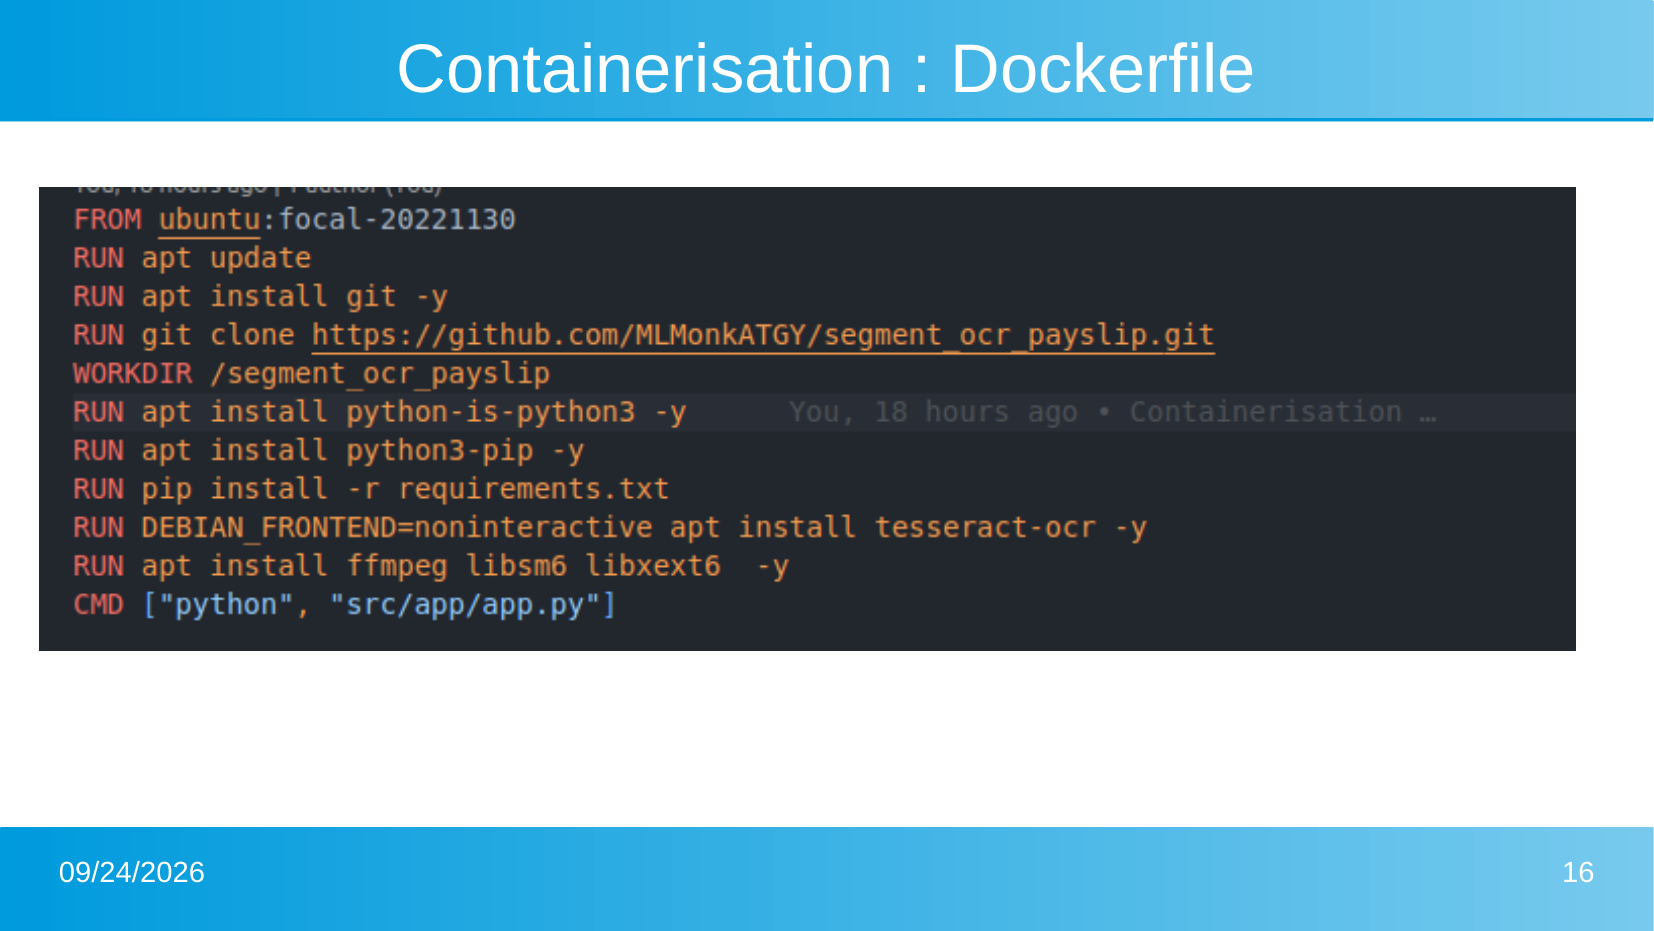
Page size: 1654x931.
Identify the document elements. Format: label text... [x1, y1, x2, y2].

picture [39, 187, 1576, 651]
title Containerisation : Dockerfile [59, 29, 1595, 108]
